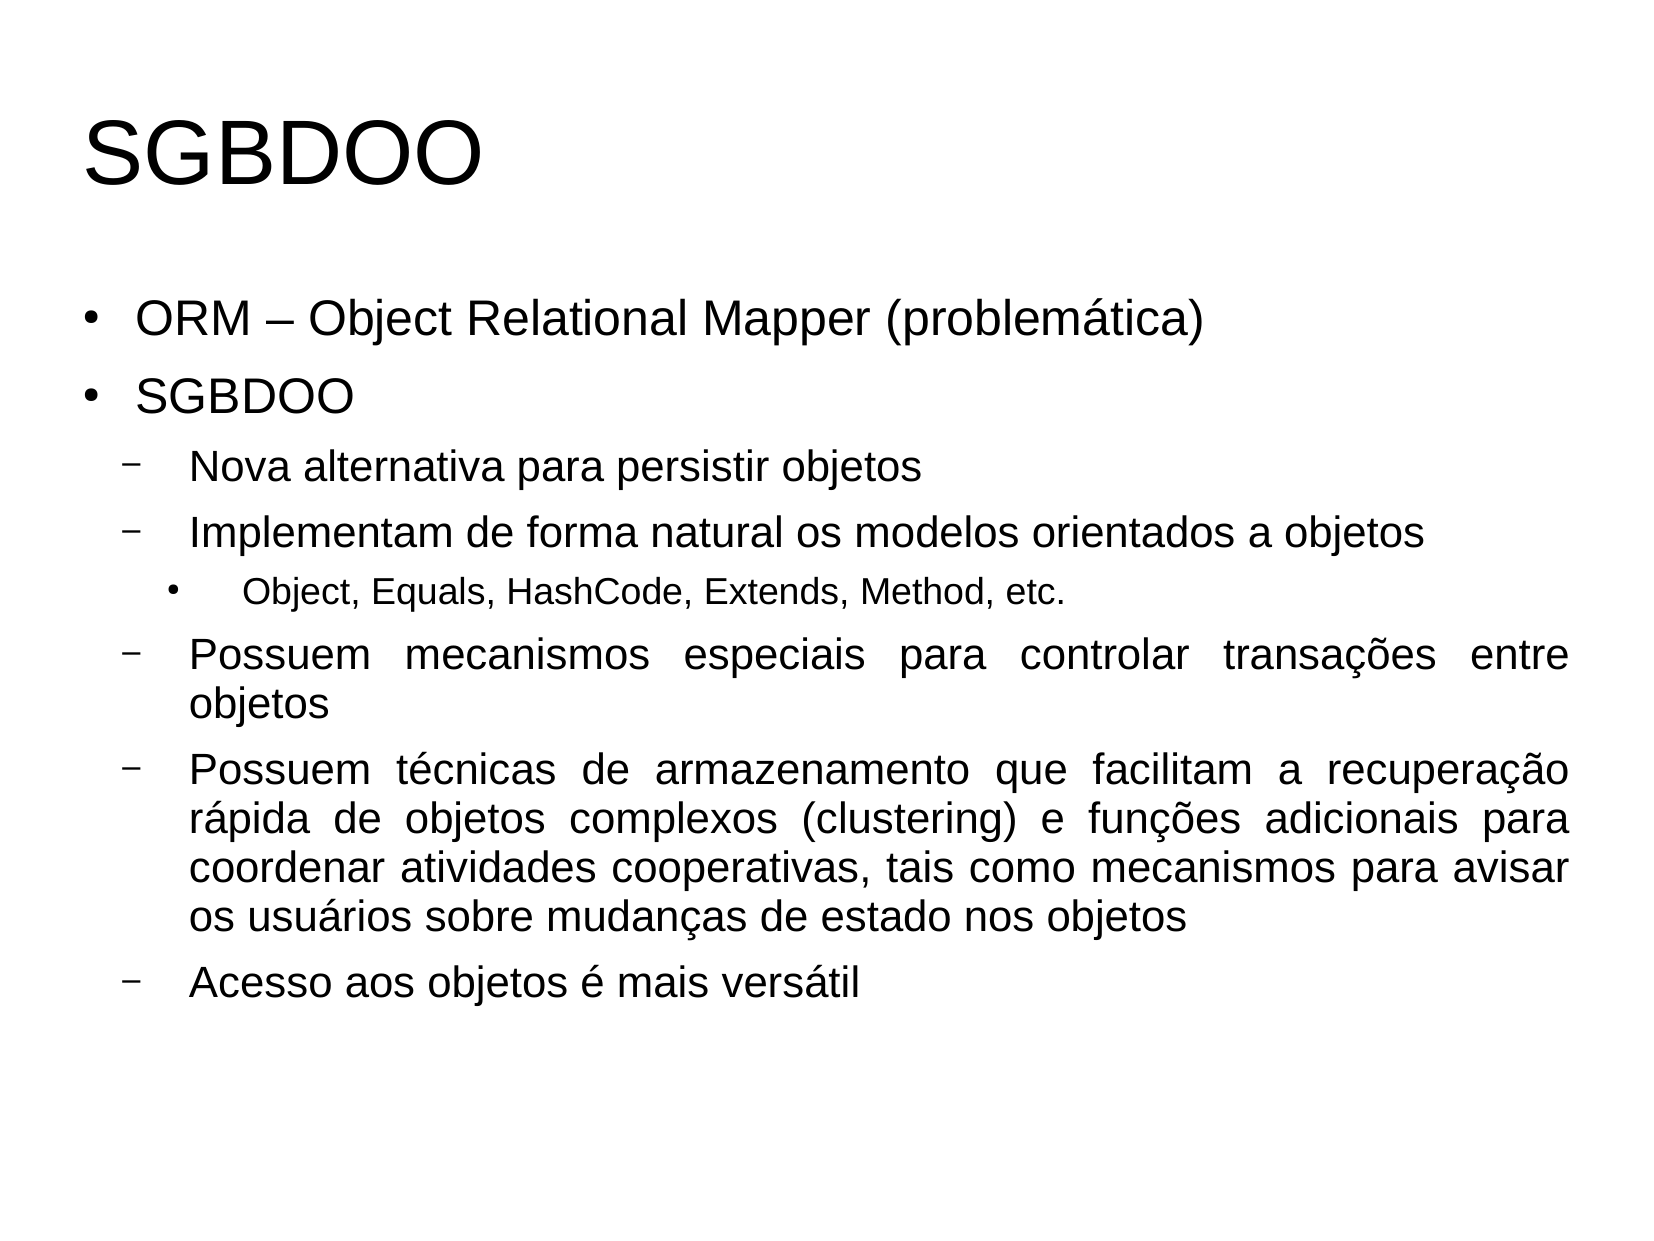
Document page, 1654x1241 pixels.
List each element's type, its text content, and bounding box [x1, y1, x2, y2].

title SGBDOO [82, 49, 1571, 257]
list ORM – Object Relational Mapper (problemática) SGBDOO Nova alternativa para persistir objetos Implementam de forma natural os modelos orientados a objetos Object, Equals, HashCode, Extends, Method, etc. Possuem mecanismos especiais para controlar transações entre objetos Possuem técnicas de armazenamento que facilitam a recuperação rápida de objetos complexos (clustering) e funções adicionais para coordenar atividades cooperativas, tais como mecanismos para avisar os usuários sobre mudanças de estado nos objetos Acesso aos objetos é mais versátil [82, 290, 1571, 1010]
